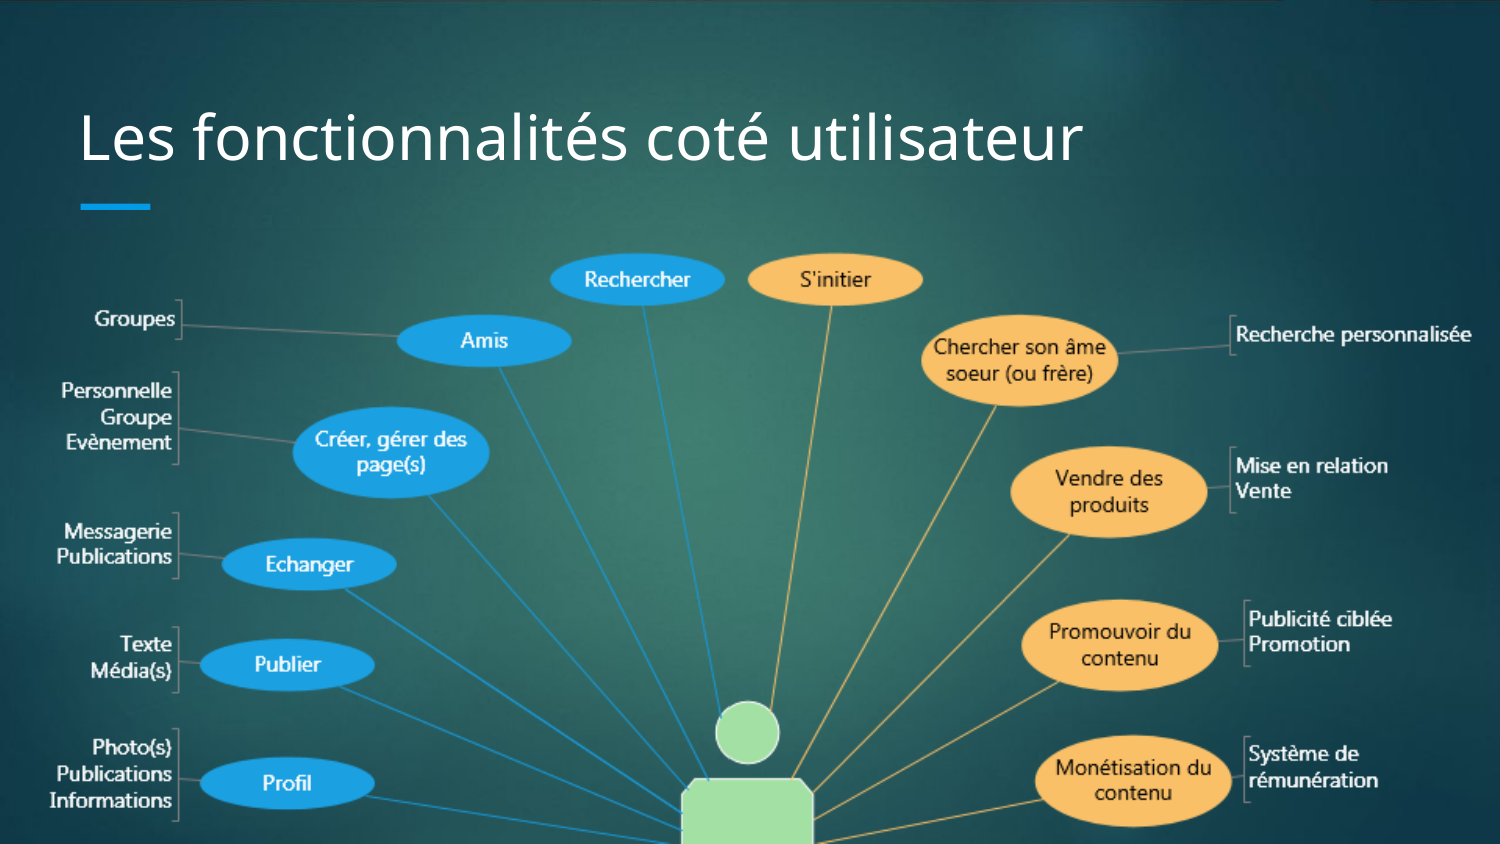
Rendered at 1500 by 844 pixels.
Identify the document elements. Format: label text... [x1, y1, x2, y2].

picture [0, 0, 1500, 844]
title Les fonctionnalités coté utilisateur [63, 75, 1437, 188]
